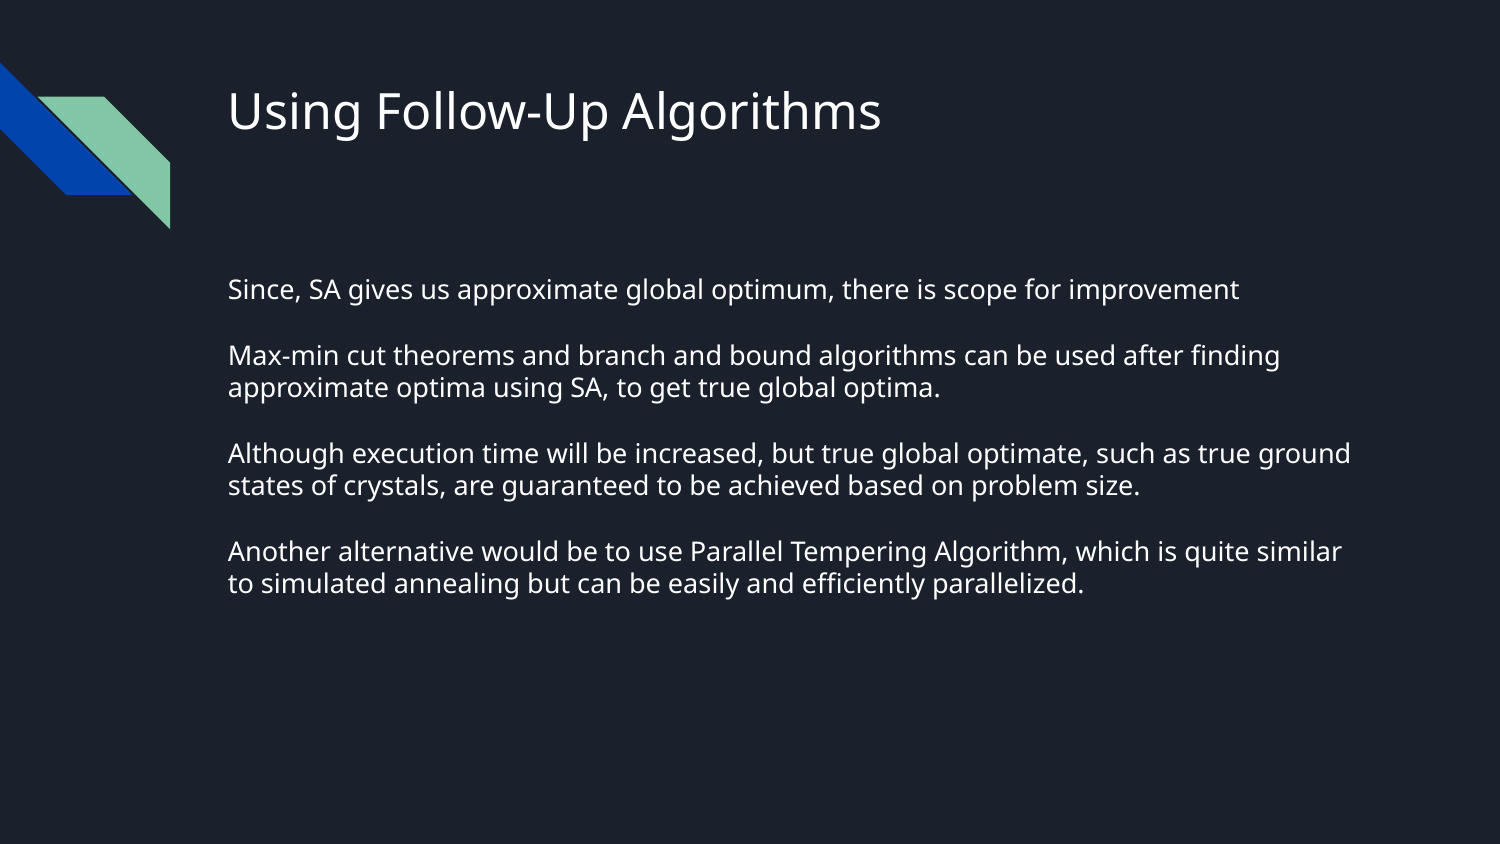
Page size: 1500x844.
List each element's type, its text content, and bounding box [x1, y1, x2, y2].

list Since, SA gives us approximate global optimum, there is scope for improvement Max-min cut theorems and branch and bound algorithms can be used after finding approximate optima using SA, to get true global optima. Although execution time will be increased, but true global optimate, such as true ground states of crystals, are guaranteed to be achieved based on problem size. Another alternative would be to use Parallel Tempering Algorithm, which is quite similar to simulated annealing but can be easily and efficiently parallelized. [212, 257, 1368, 735]
title Using Follow-Up Algorithms [212, 64, 1368, 215]
